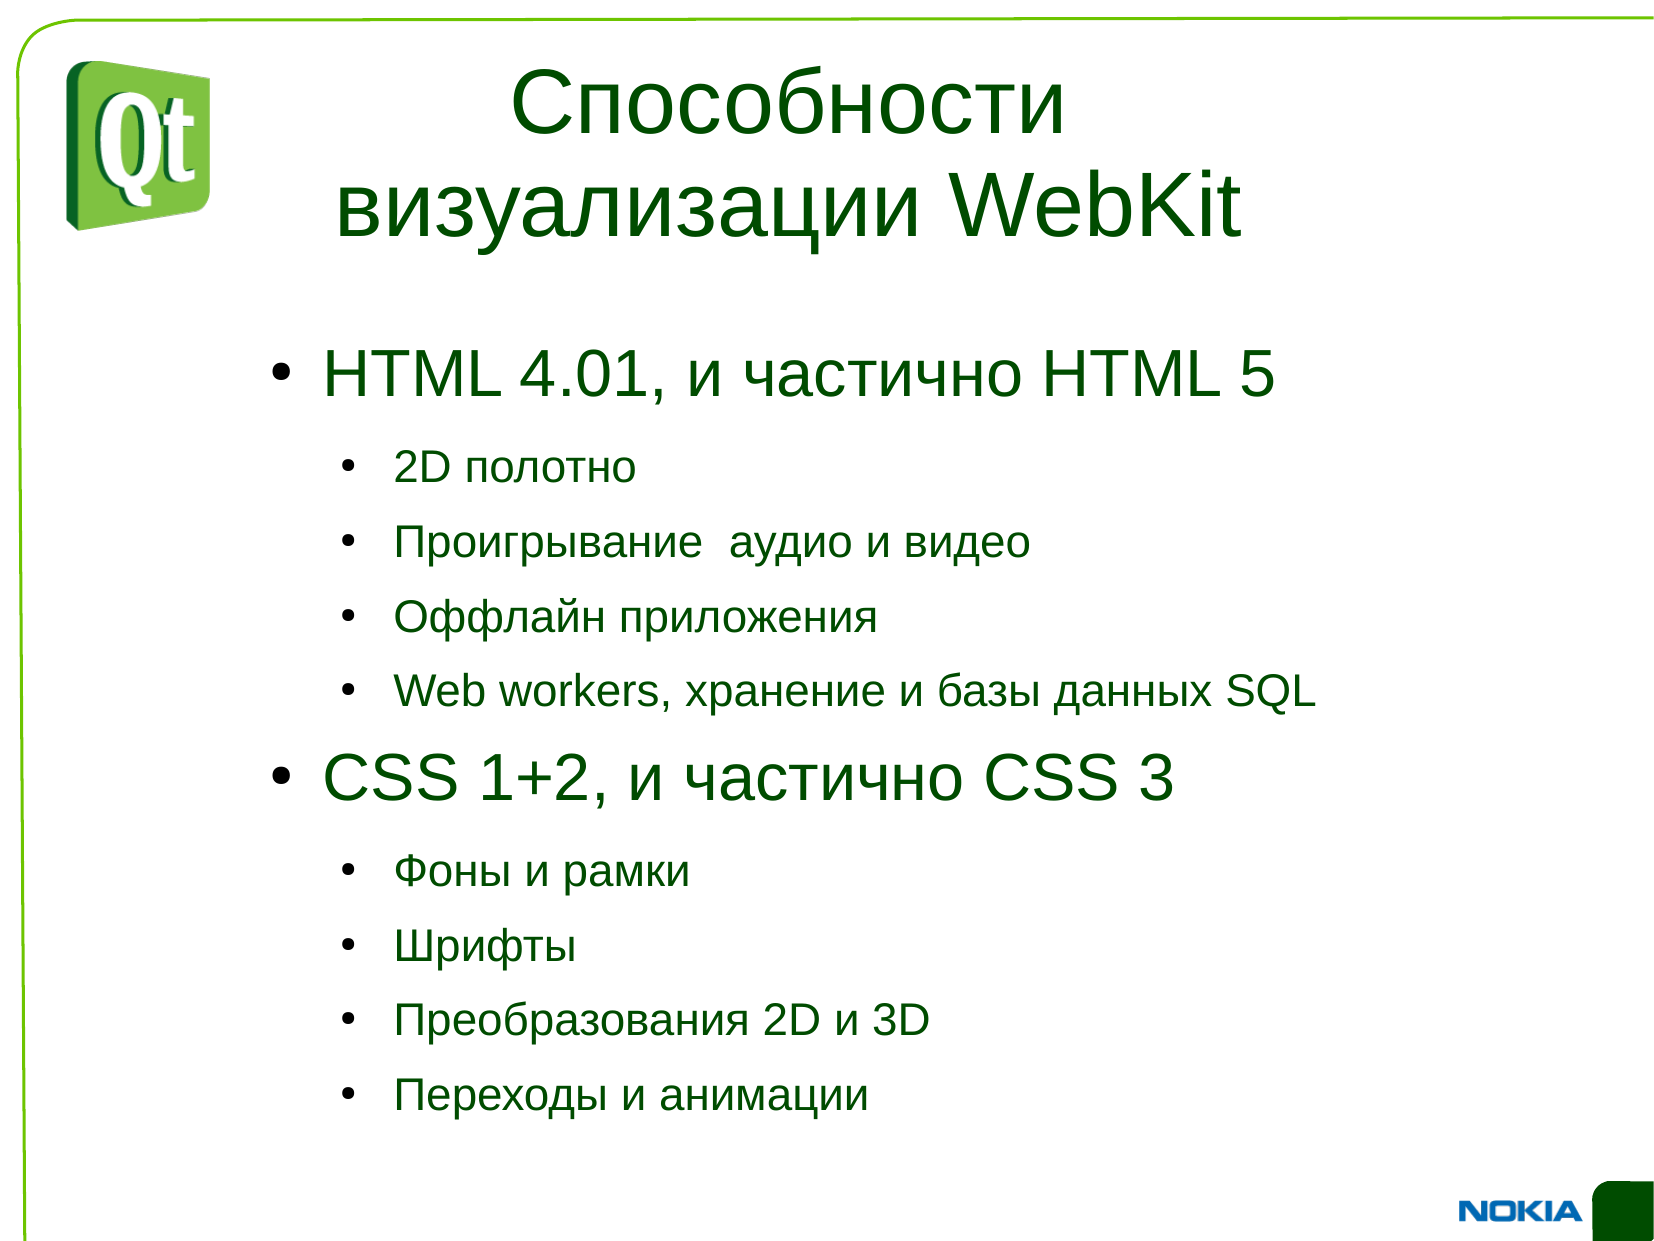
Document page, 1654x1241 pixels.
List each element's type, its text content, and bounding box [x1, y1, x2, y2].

title Способности визуализации WebKit [251, 50, 1327, 256]
picture [1459, 1200, 1583, 1222]
list HTML 4.01, и частично HTML 5 2D полотно Проигрывание аудио и видео Оффлайн приложения Web workers, хранение и базы данных SQL CSS 1+2, и частично CSS 3 Фоны и рамки Шрифты Преобразования 2D и 3D Переходы и анимации [251, 336, 1571, 1141]
picture [66, 61, 210, 231]
